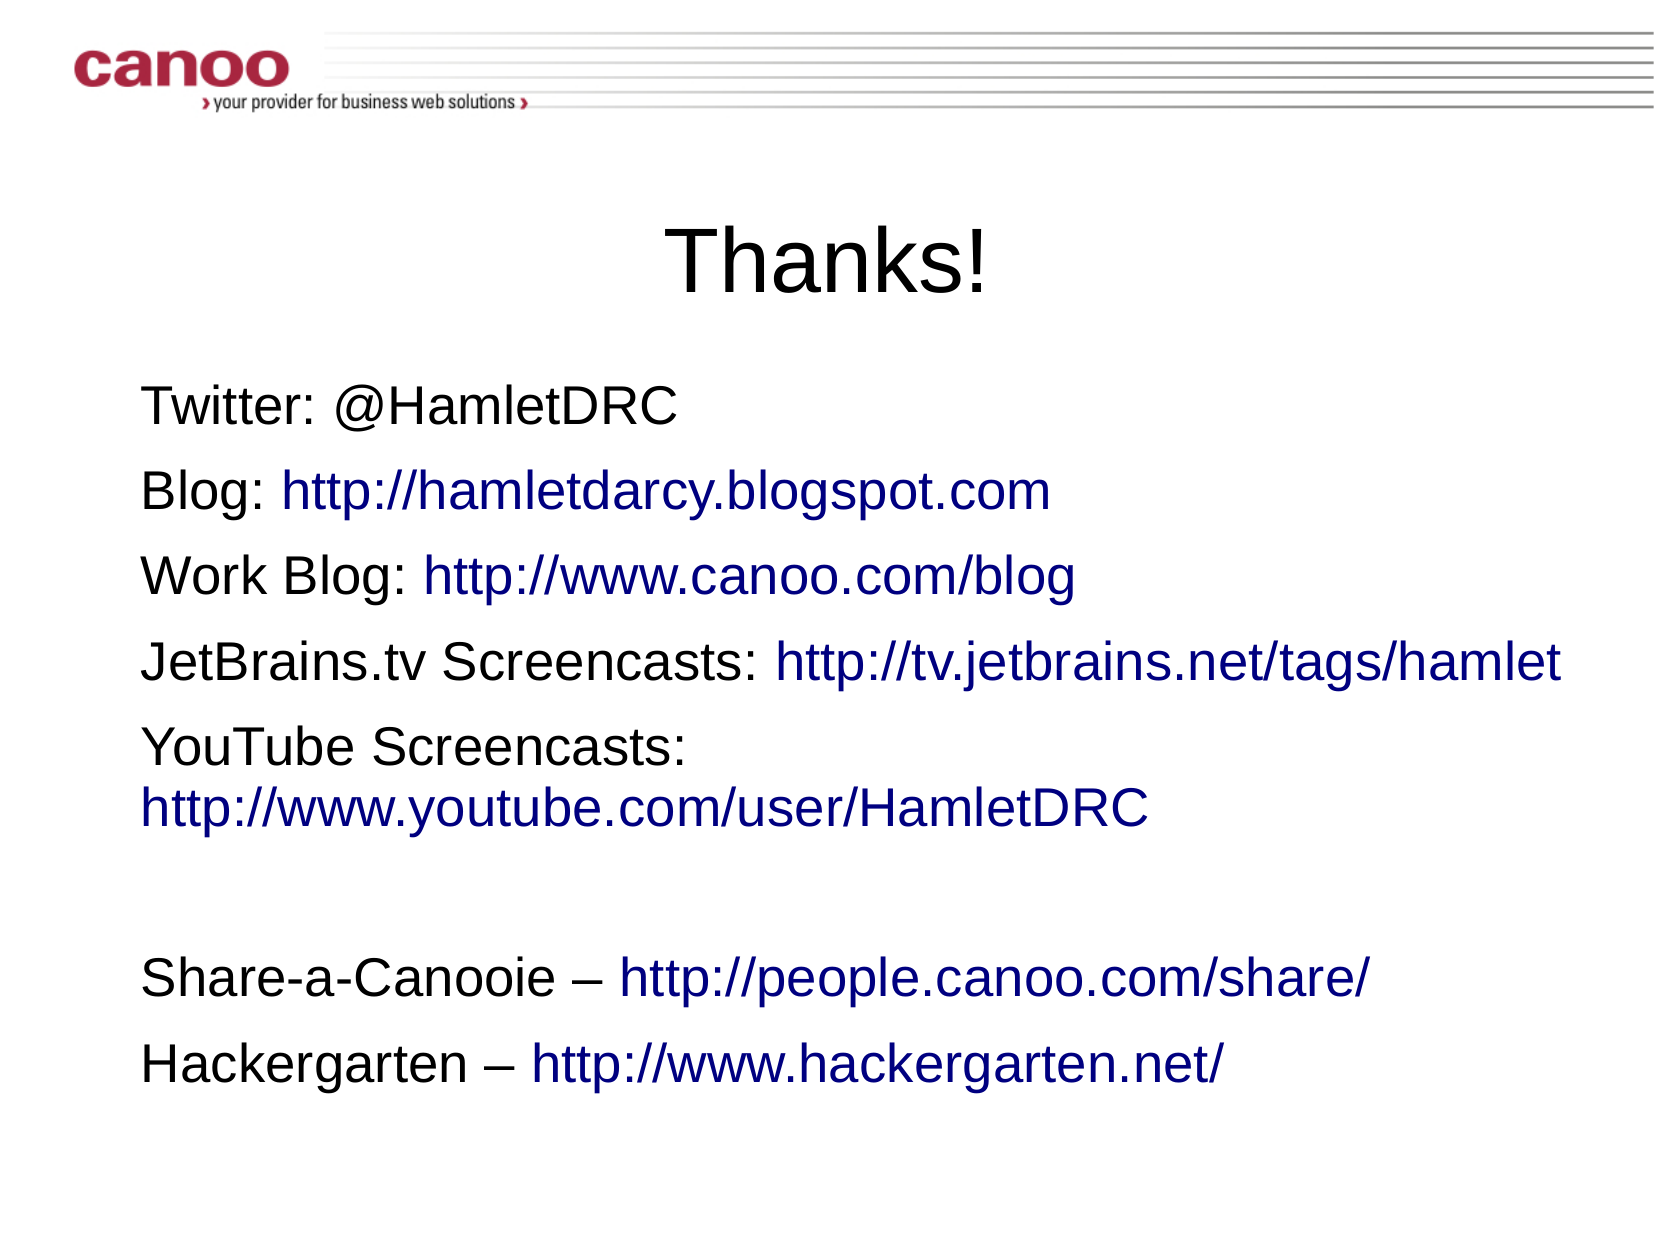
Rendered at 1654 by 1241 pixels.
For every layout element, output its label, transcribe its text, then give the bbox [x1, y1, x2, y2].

title Thanks! [82, 155, 1571, 363]
list Twitter: @HamletDRC Blog: http://hamletdarcy.blogspot.com Work Blog: http://www.canoo.com/blog JetBrains.tv Screencasts: http://tv.jetbrains.net/tags/hamlet YouTube Screencasts: http://www.youtube.com/user/HamletDRC Share-a-Canooie – http://people.canoo.com/share/ Hackergarten – http://www.hackergarten.net/ [82, 375, 1571, 1109]
picture [0, 0, 1654, 166]
